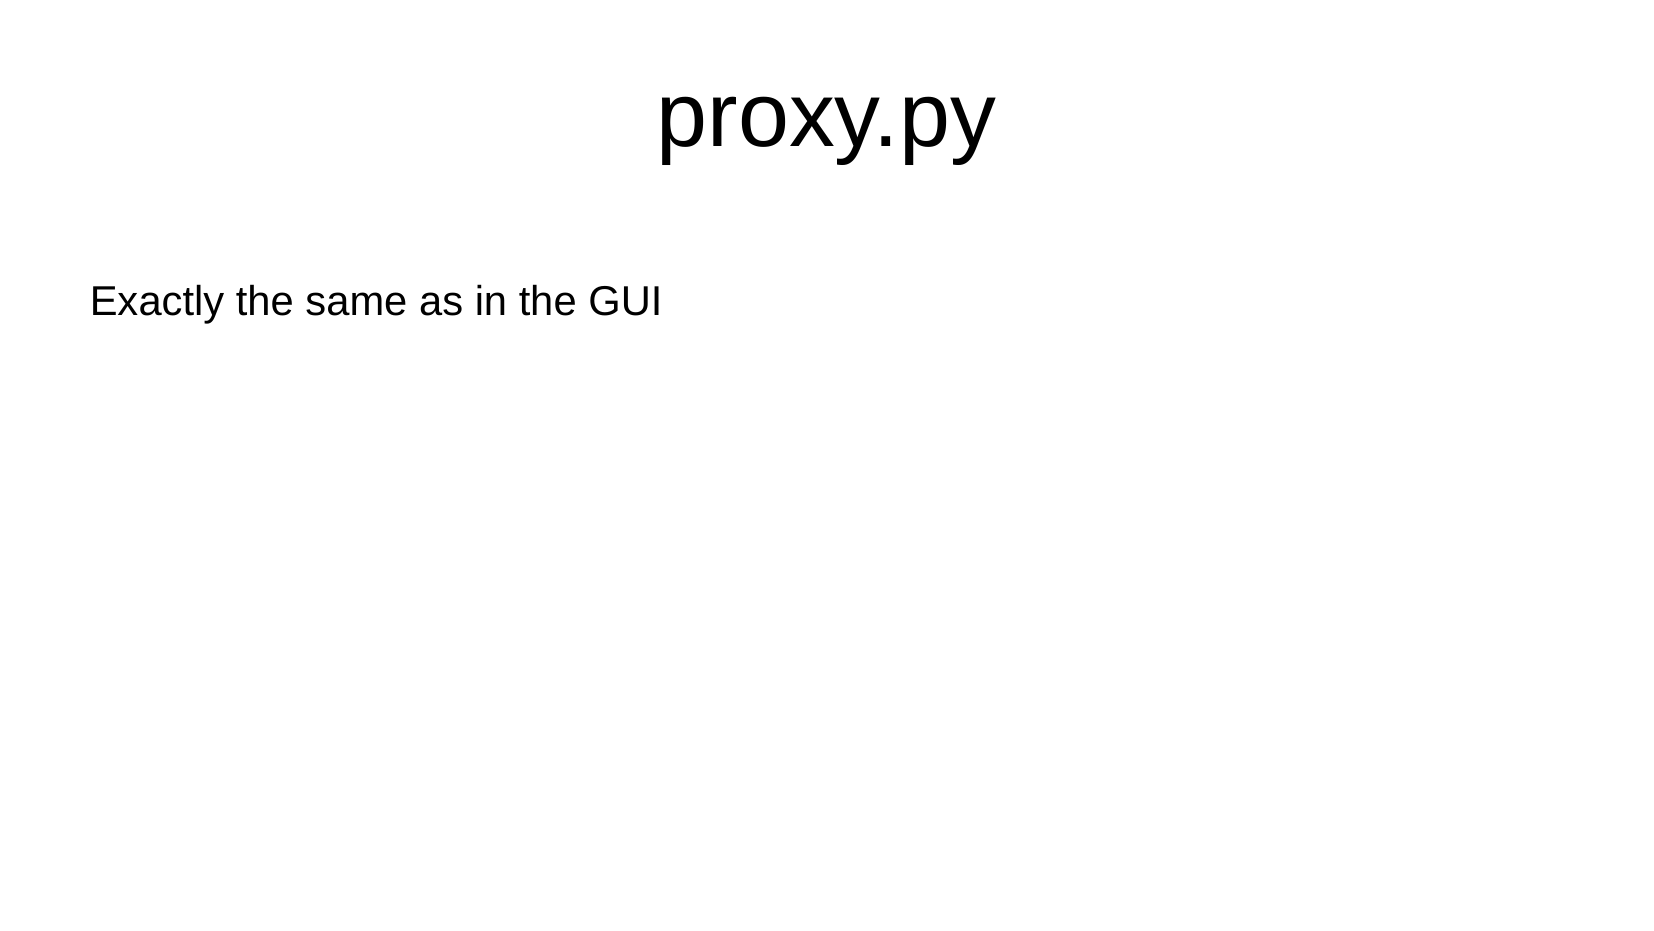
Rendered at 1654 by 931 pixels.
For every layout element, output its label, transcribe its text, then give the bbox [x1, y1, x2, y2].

text_box Exactly the same as in the GUI [75, 270, 1561, 332]
title proxy.py [82, 37, 1571, 193]
